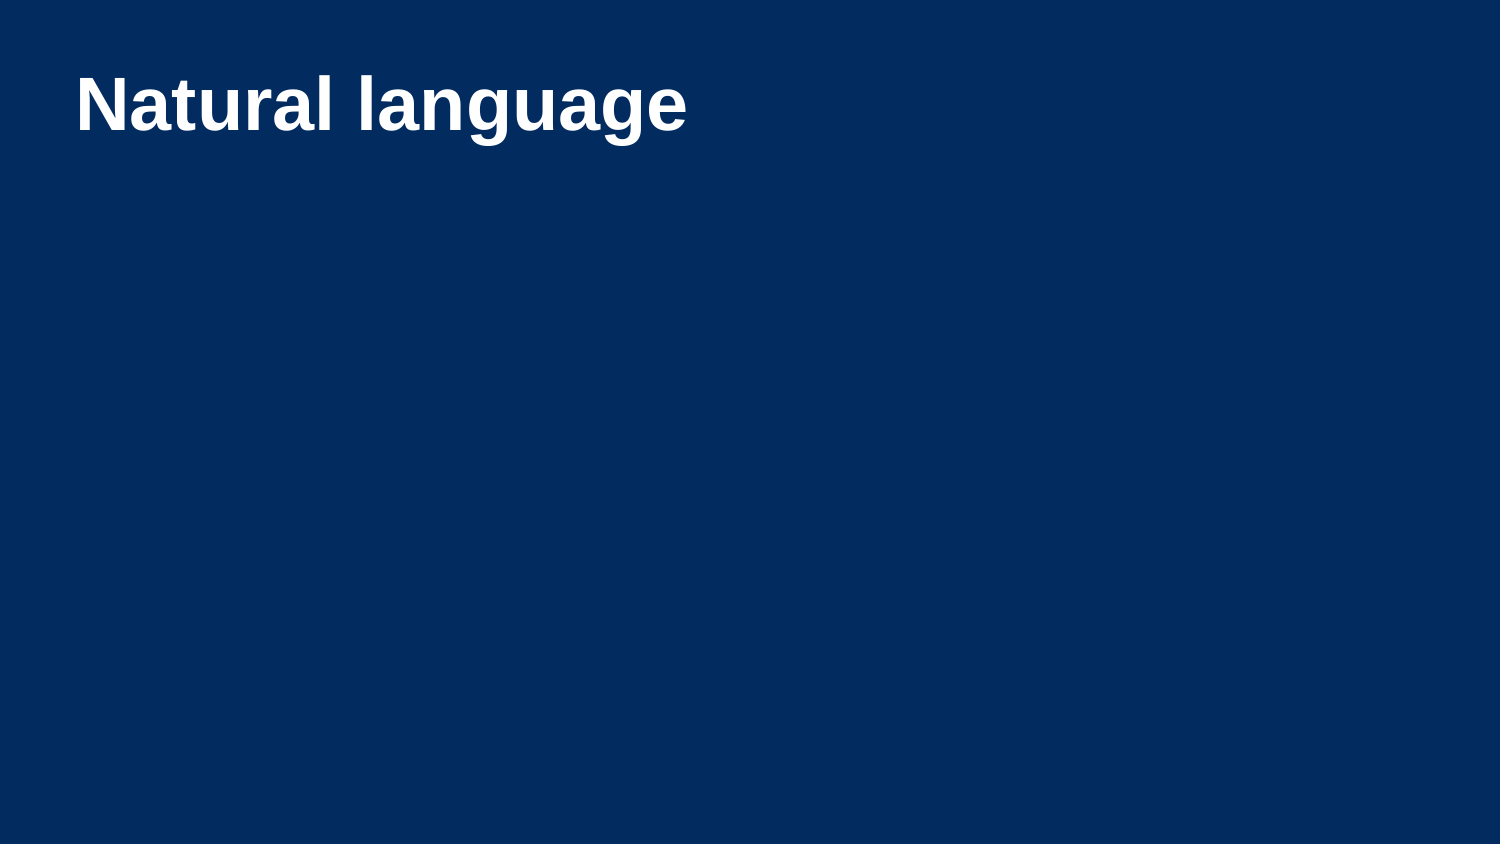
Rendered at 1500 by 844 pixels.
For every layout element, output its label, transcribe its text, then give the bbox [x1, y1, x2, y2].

title Natural language [74, 33, 1425, 175]
